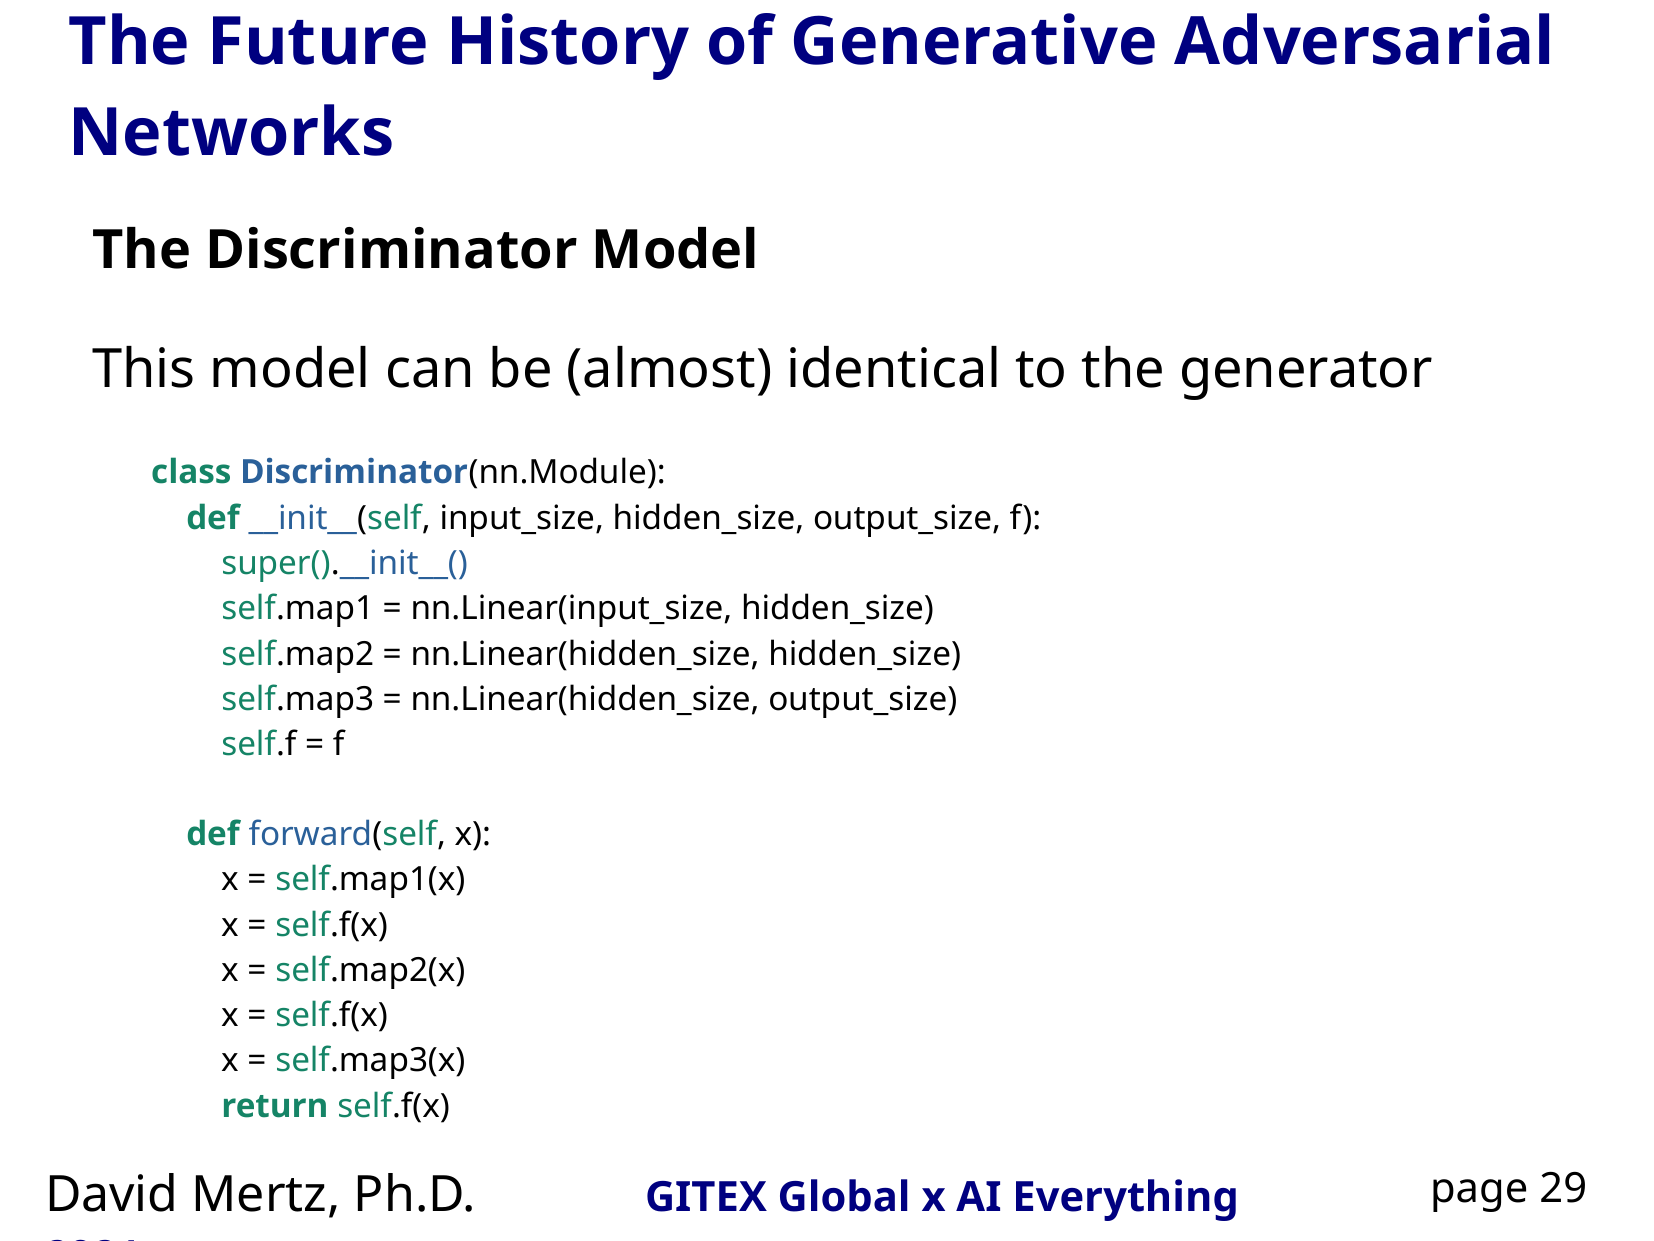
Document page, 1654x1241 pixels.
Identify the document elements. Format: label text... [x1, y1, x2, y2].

list The Discriminator Model This model can be (almost) identical to the generator class Discriminator(nn.Module): def __init__(self, input_size, hidden_size, output_size, f): super().__init__() self.map1 = nn.Linear(input_size, hidden_size) self.map2 = nn.Linear(hidden_size, hidden_size) self.map3 = nn.Linear(hidden_size, output_size) self.f = f def forward(self, x): x = self.map1(x) x = self.f(x) x = self.map2(x) x = self.f(x) x = self.map3(x) return self.f(x) [92, 210, 1561, 1054]
